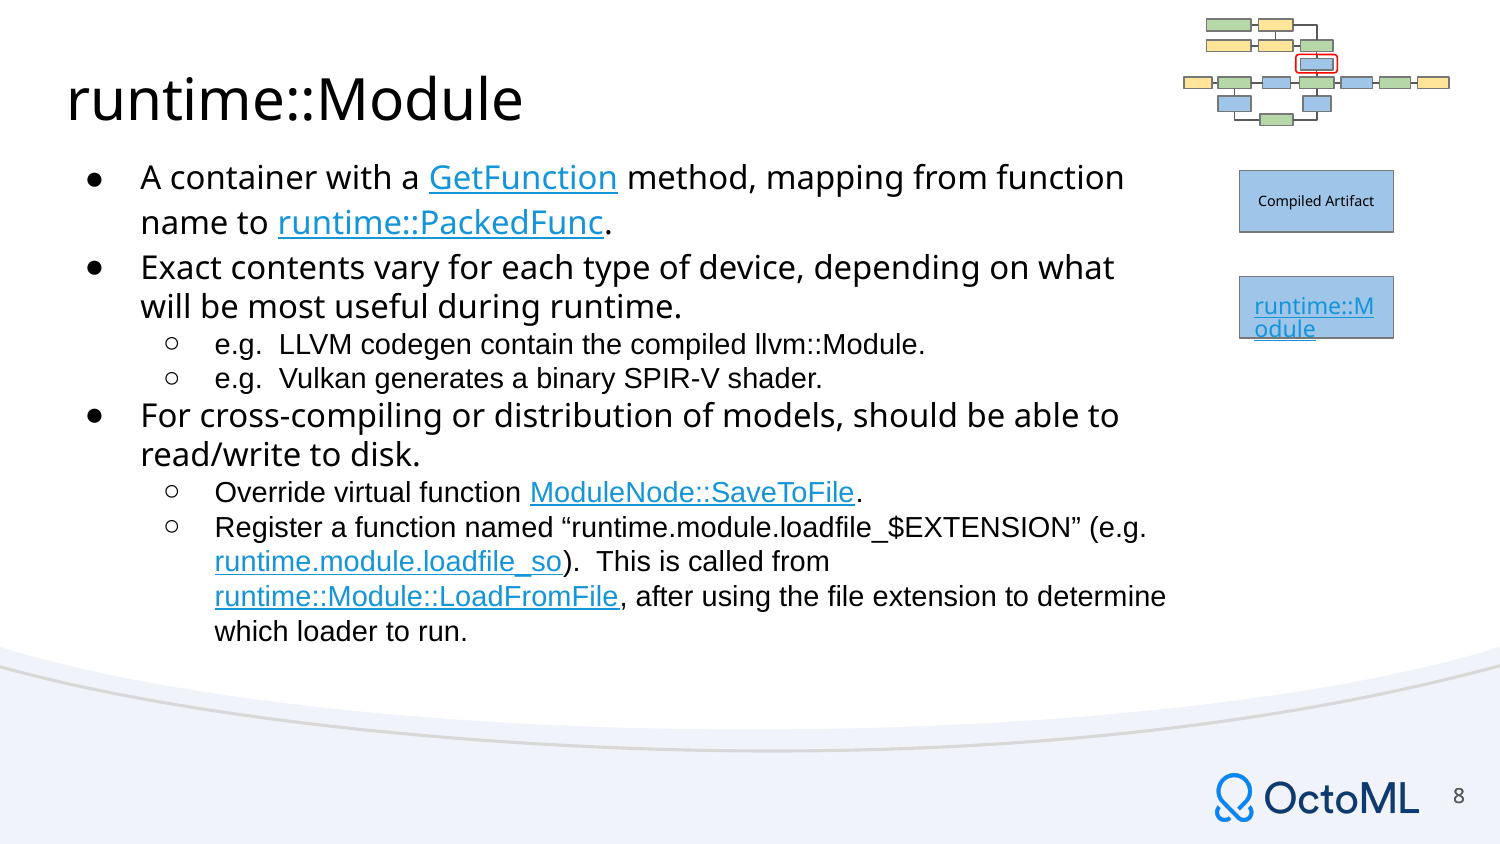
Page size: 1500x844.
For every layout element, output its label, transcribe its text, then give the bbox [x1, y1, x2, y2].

picture [1215, 773, 1389, 822]
title runtime::Module [51, 47, 1449, 142]
text_box runtime::Module [1239, 276, 1394, 338]
list A container with a GetFunction method, mapping from function name to runtime::PackedFunc. Exact contents vary for each type of device, depending on what will be most useful during runtime. e.g. LLVM codegen contain the compiled llvm::Module. e.g. Vulkan generates a binary SPIR-V shader. For cross-compiling or distribution of models, should be able to read/write to disk. Override virtual function ModuleNode::SaveToFile. Register a function named “runtime.module.loadfile_$EXTENSION” (e.g. runtime.module.loadfile_so). This is called from runtime::Module::LoadFromFile, after using the file extension to determine which loader to run. [51, 141, 1187, 667]
slide_number <number> [1389, 764, 1480, 830]
text_box Compiled Artifact [1239, 170, 1394, 232]
